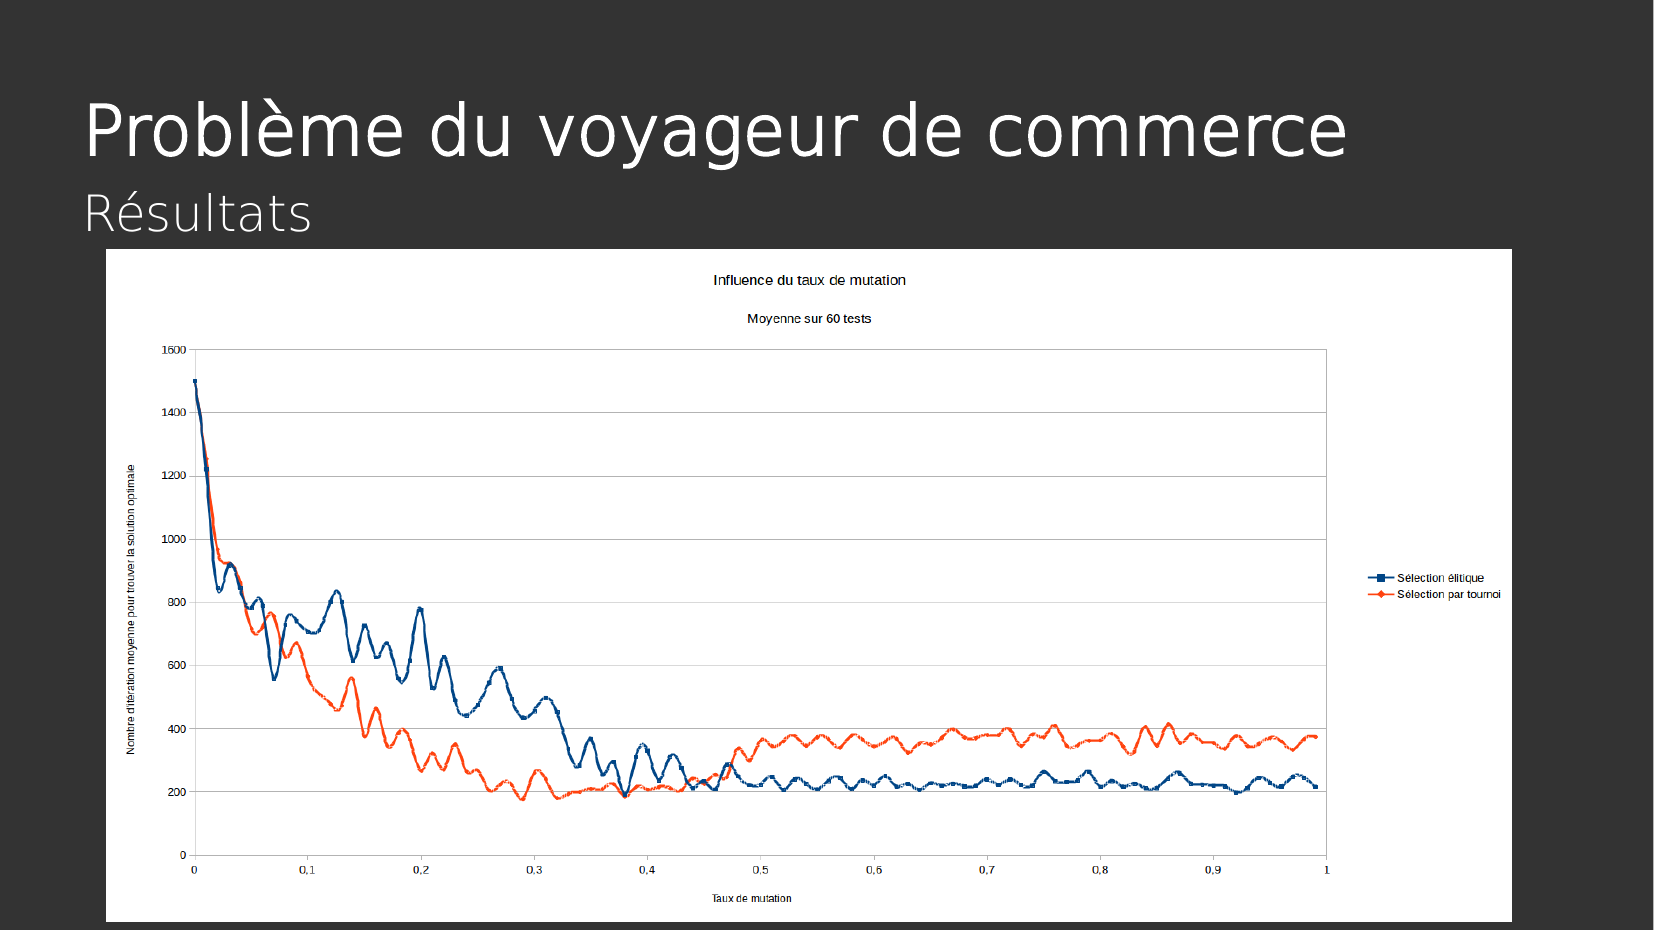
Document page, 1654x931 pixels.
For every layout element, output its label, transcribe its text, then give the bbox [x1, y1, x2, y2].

title Résultats [82, 177, 1571, 251]
title Problème du voyageur de commerce [82, 78, 1571, 177]
picture [106, 249, 1512, 922]
